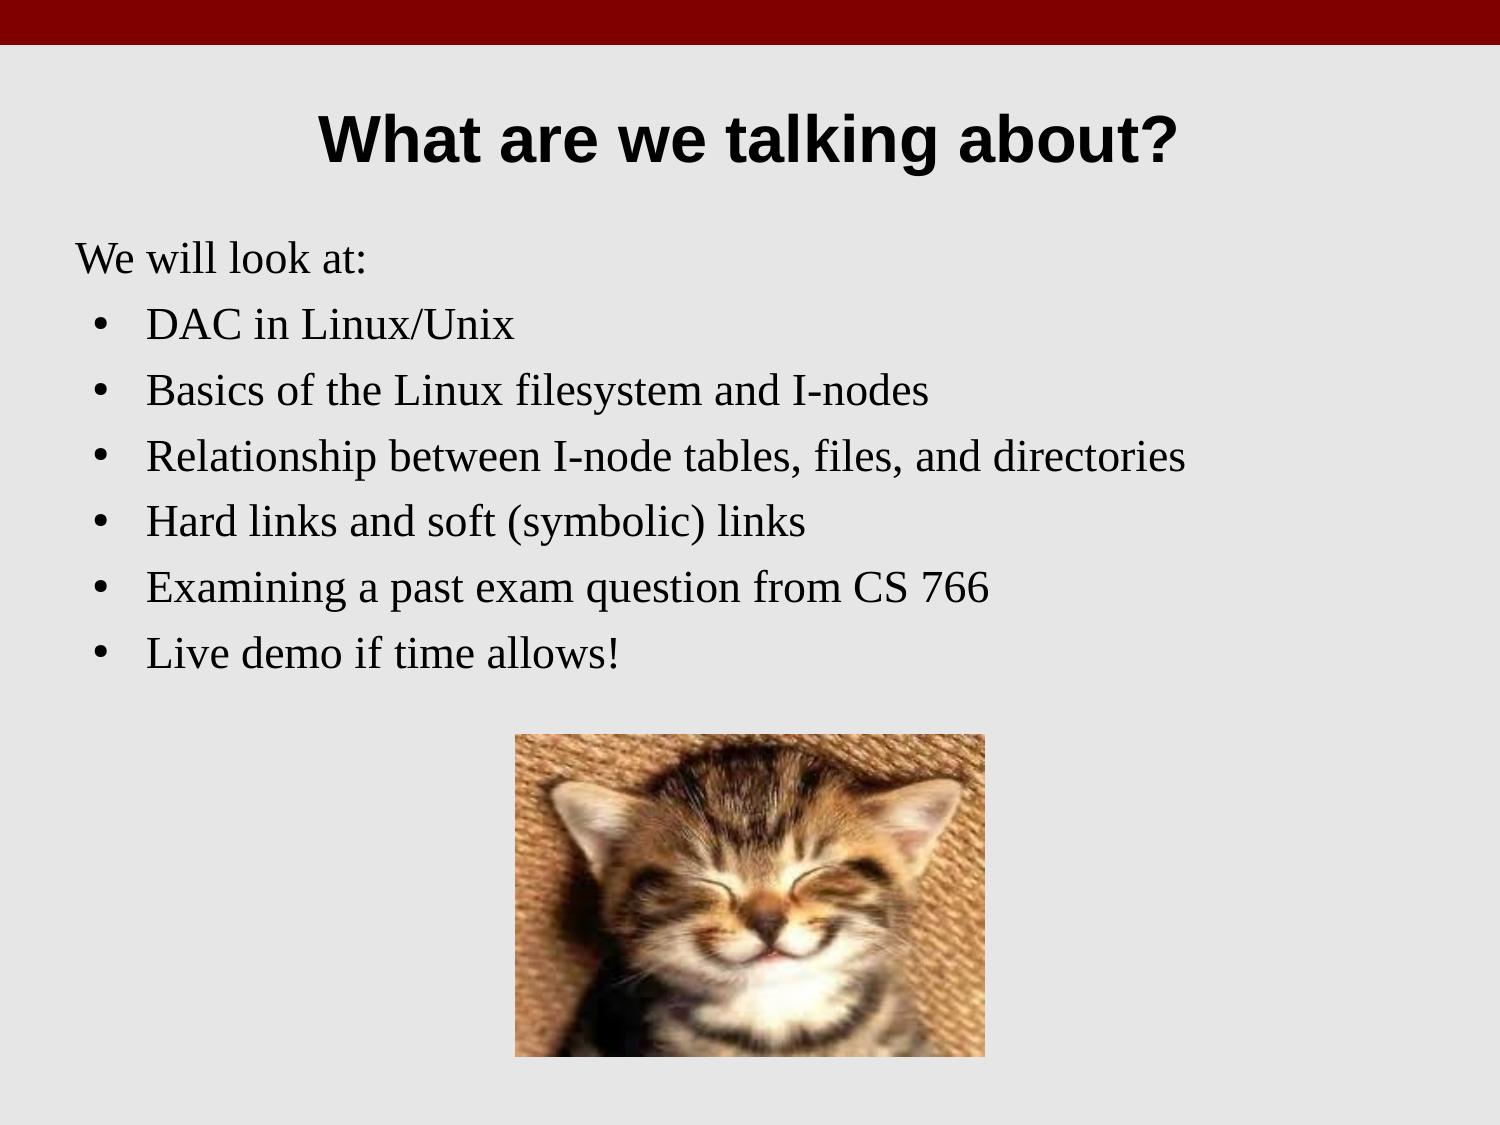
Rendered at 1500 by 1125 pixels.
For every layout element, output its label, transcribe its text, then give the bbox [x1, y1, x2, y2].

picture [515, 734, 985, 1057]
title What are we talking about? [75, 45, 1425, 233]
list We will look at: DAC in Linux/Unix Basics of the Linux filesystem and I-nodes Relationship between I-node tables, files, and directories Hard links and soft (symbolic) links Examining a past exam question from CS 766 Live demo if time allows! [75, 233, 1425, 1096]
